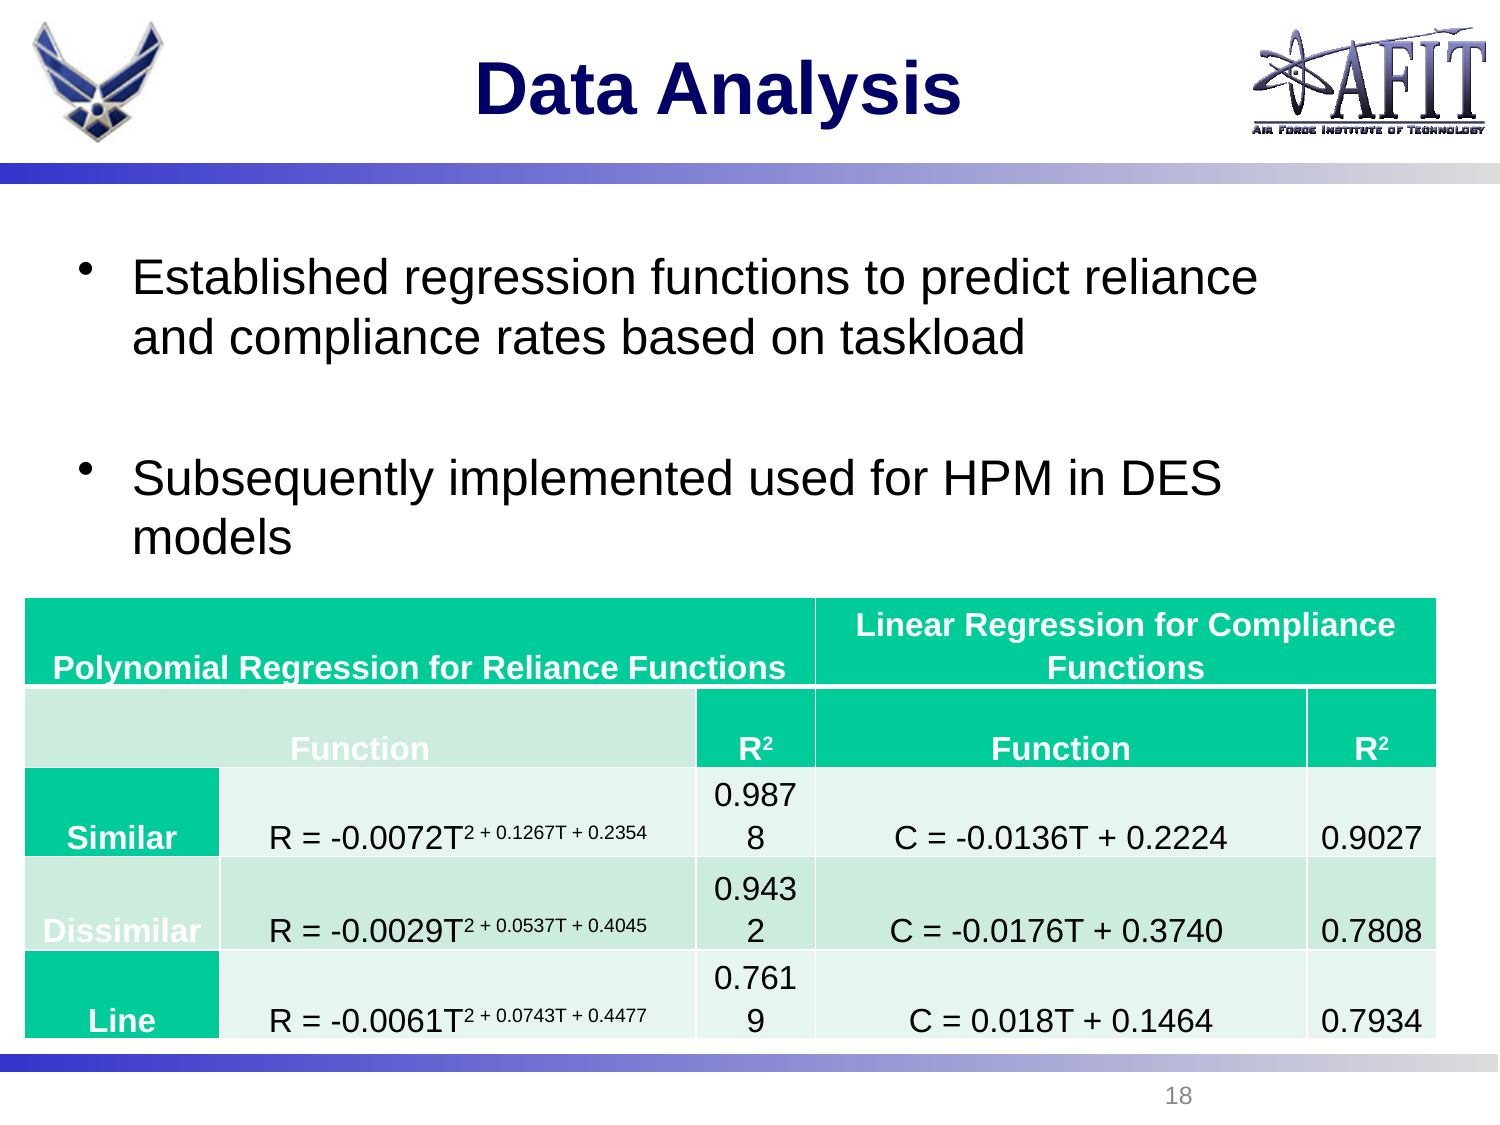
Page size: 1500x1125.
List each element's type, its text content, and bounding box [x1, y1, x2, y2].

table_cell Function [816, 689, 1306, 767]
table_cell Line [25, 951, 219, 1038]
picture [1275, 24, 1488, 139]
table_cell R = -0.0029T2 + 0.0537T + 0.4045 [221, 857, 695, 949]
list Established regression functions to predict reliance and compliance rates based on taskload Subsequently implemented used for HPM in DES models [62, 237, 1311, 597]
table_cell 0.9027 [1308, 768, 1436, 856]
table_header Polynomial Regression for Reliance Functions [25, 598, 815, 684]
picture [32, 21, 163, 143]
table_header Linear Regression for Compliance Functions [816, 598, 1436, 684]
table_cell Function [25, 689, 695, 767]
table_cell R = -0.0061T2 + 0.0743T + 0.4477 [221, 951, 695, 1038]
table_cell C = -0.0136T + 0.2224 [816, 768, 1306, 856]
table_cell R = -0.0072T2 + 0.1267T + 0.2354 [221, 768, 695, 856]
table_cell R2 [697, 689, 815, 767]
table_cell 0.7808 [1308, 857, 1436, 949]
table_cell Similar [25, 768, 219, 856]
table_cell 0.9432 [697, 857, 815, 949]
slide_number <number> [1149, 1065, 1500, 1125]
table_cell C = -0.0176T + 0.3740 [816, 857, 1306, 949]
table_cell 0.7619 [697, 951, 815, 1038]
table_cell C = 0.018T + 0.1464 [816, 951, 1306, 1038]
table_cell R2 [1308, 689, 1436, 767]
table_cell 0.7934 [1308, 951, 1436, 1038]
table_cell Dissimilar [25, 857, 219, 949]
title Data Analysis [163, 0, 1275, 169]
table_cell 0.9878 [697, 768, 815, 856]
